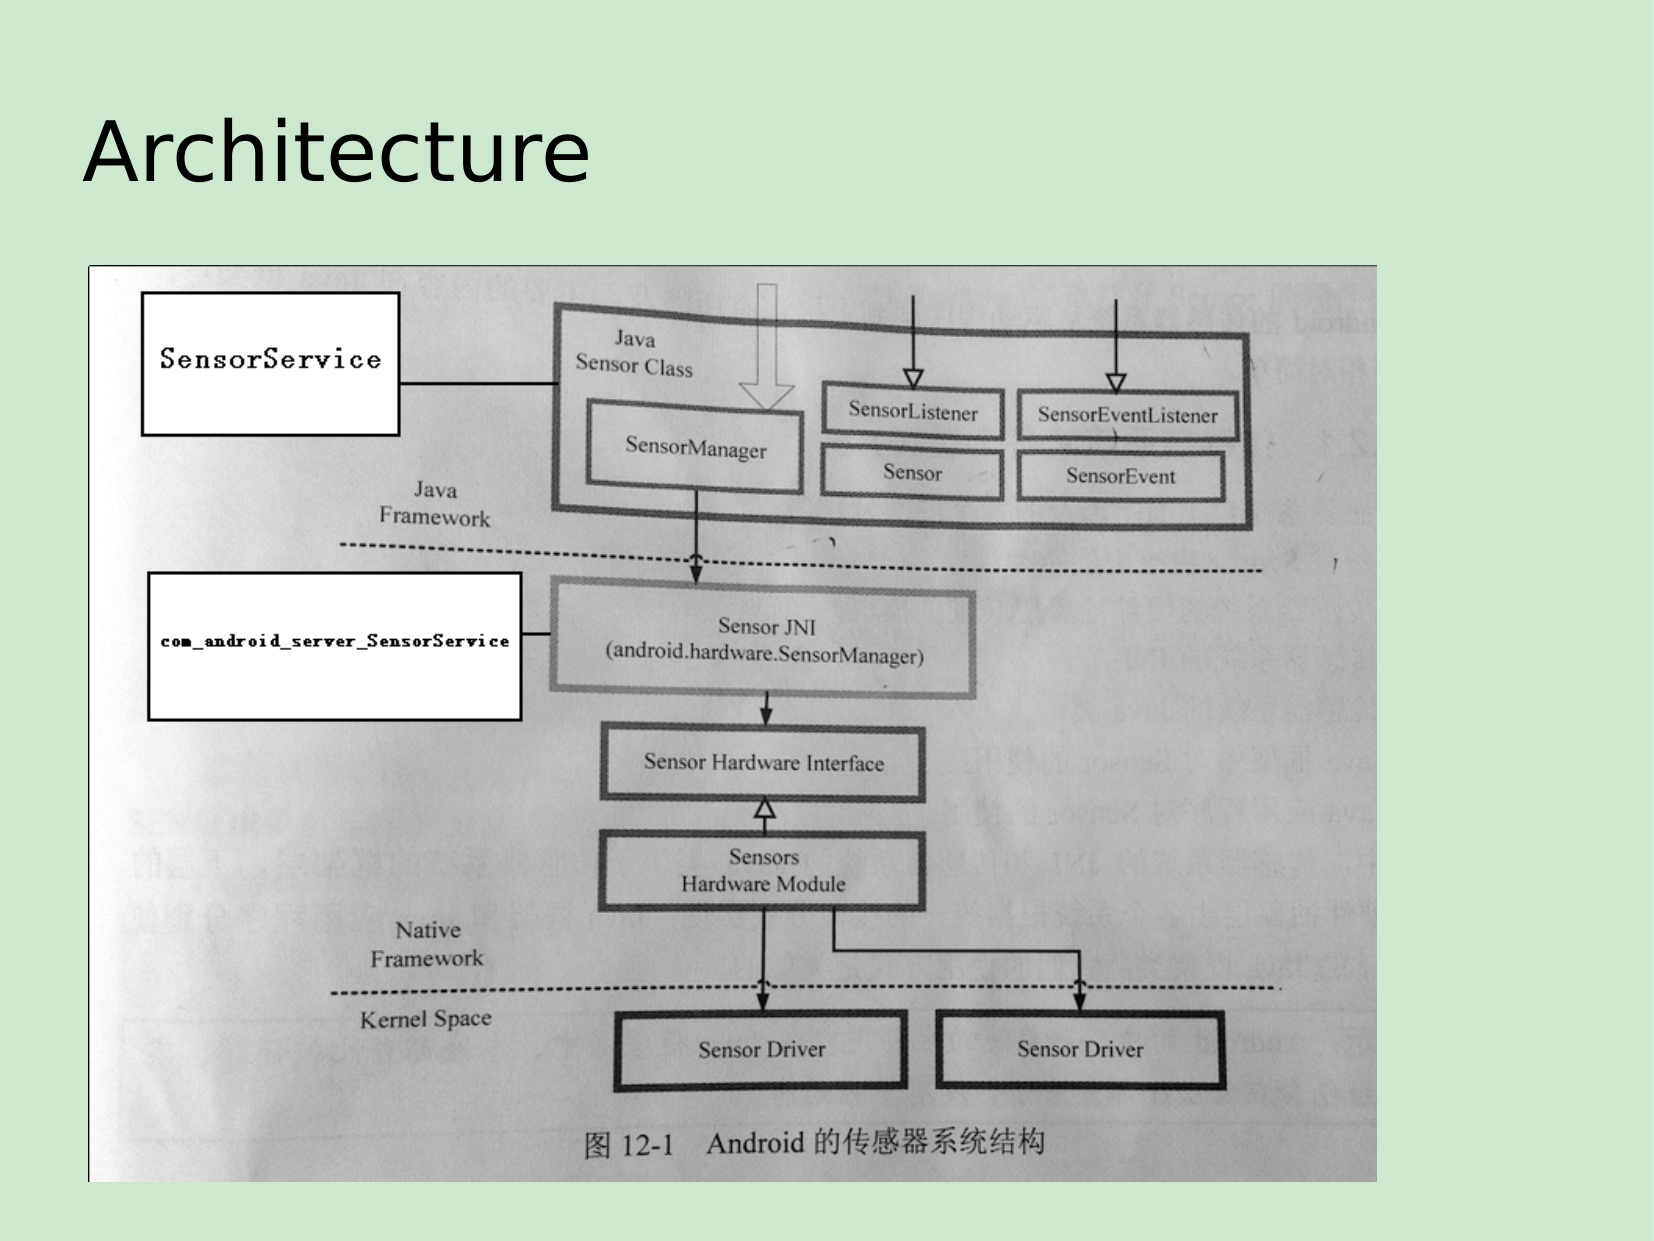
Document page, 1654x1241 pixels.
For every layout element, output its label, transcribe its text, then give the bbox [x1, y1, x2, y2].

title Architecture [82, 56, 1571, 250]
picture [0, 0, 1654, 1241]
